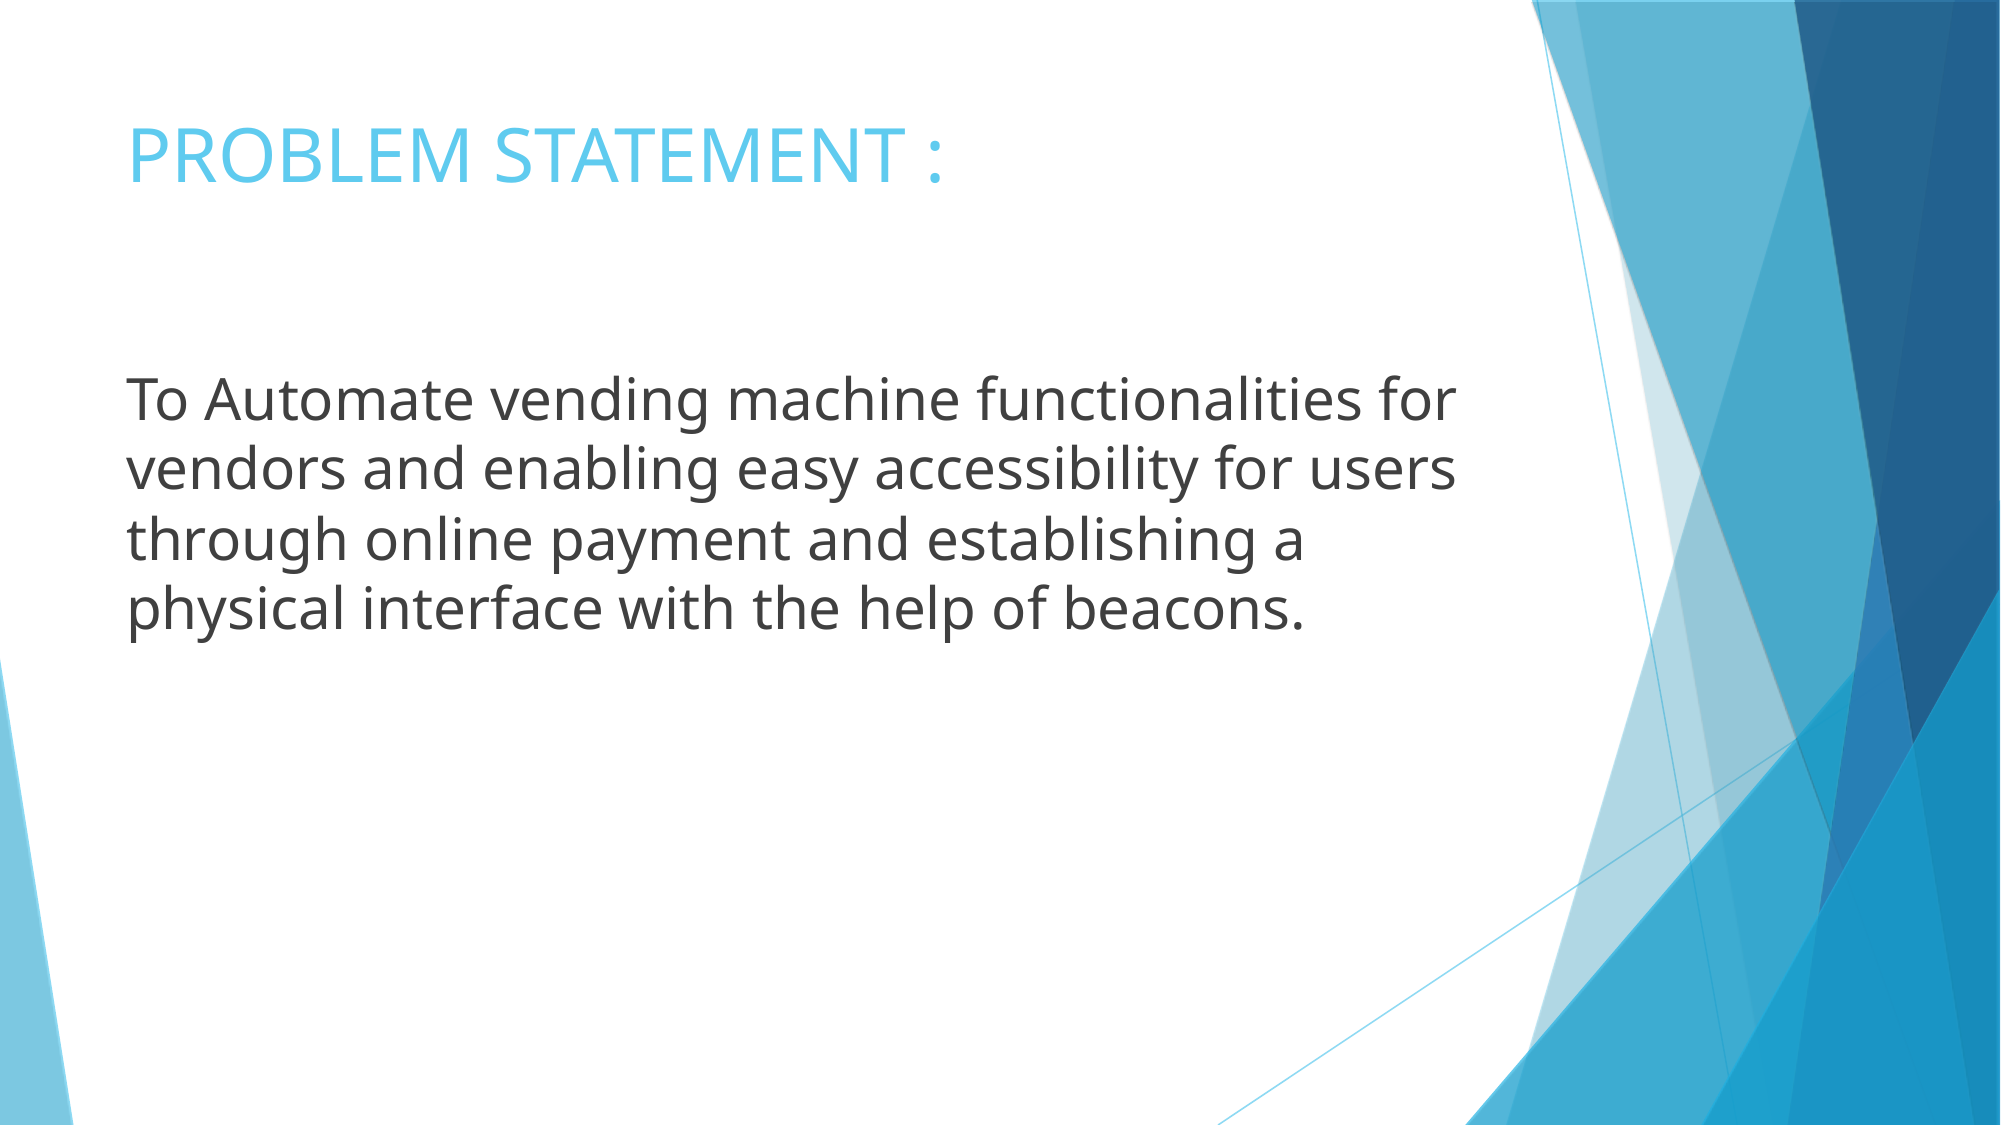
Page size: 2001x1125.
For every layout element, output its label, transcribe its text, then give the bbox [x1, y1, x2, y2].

list To Automate vending machine functionalities for vendors and enabling easy accessibility for users through online payment and establishing a physical interface with the help of beacons. [111, 354, 1522, 992]
title PROBLEM STATEMENT : [111, 99, 1522, 317]
